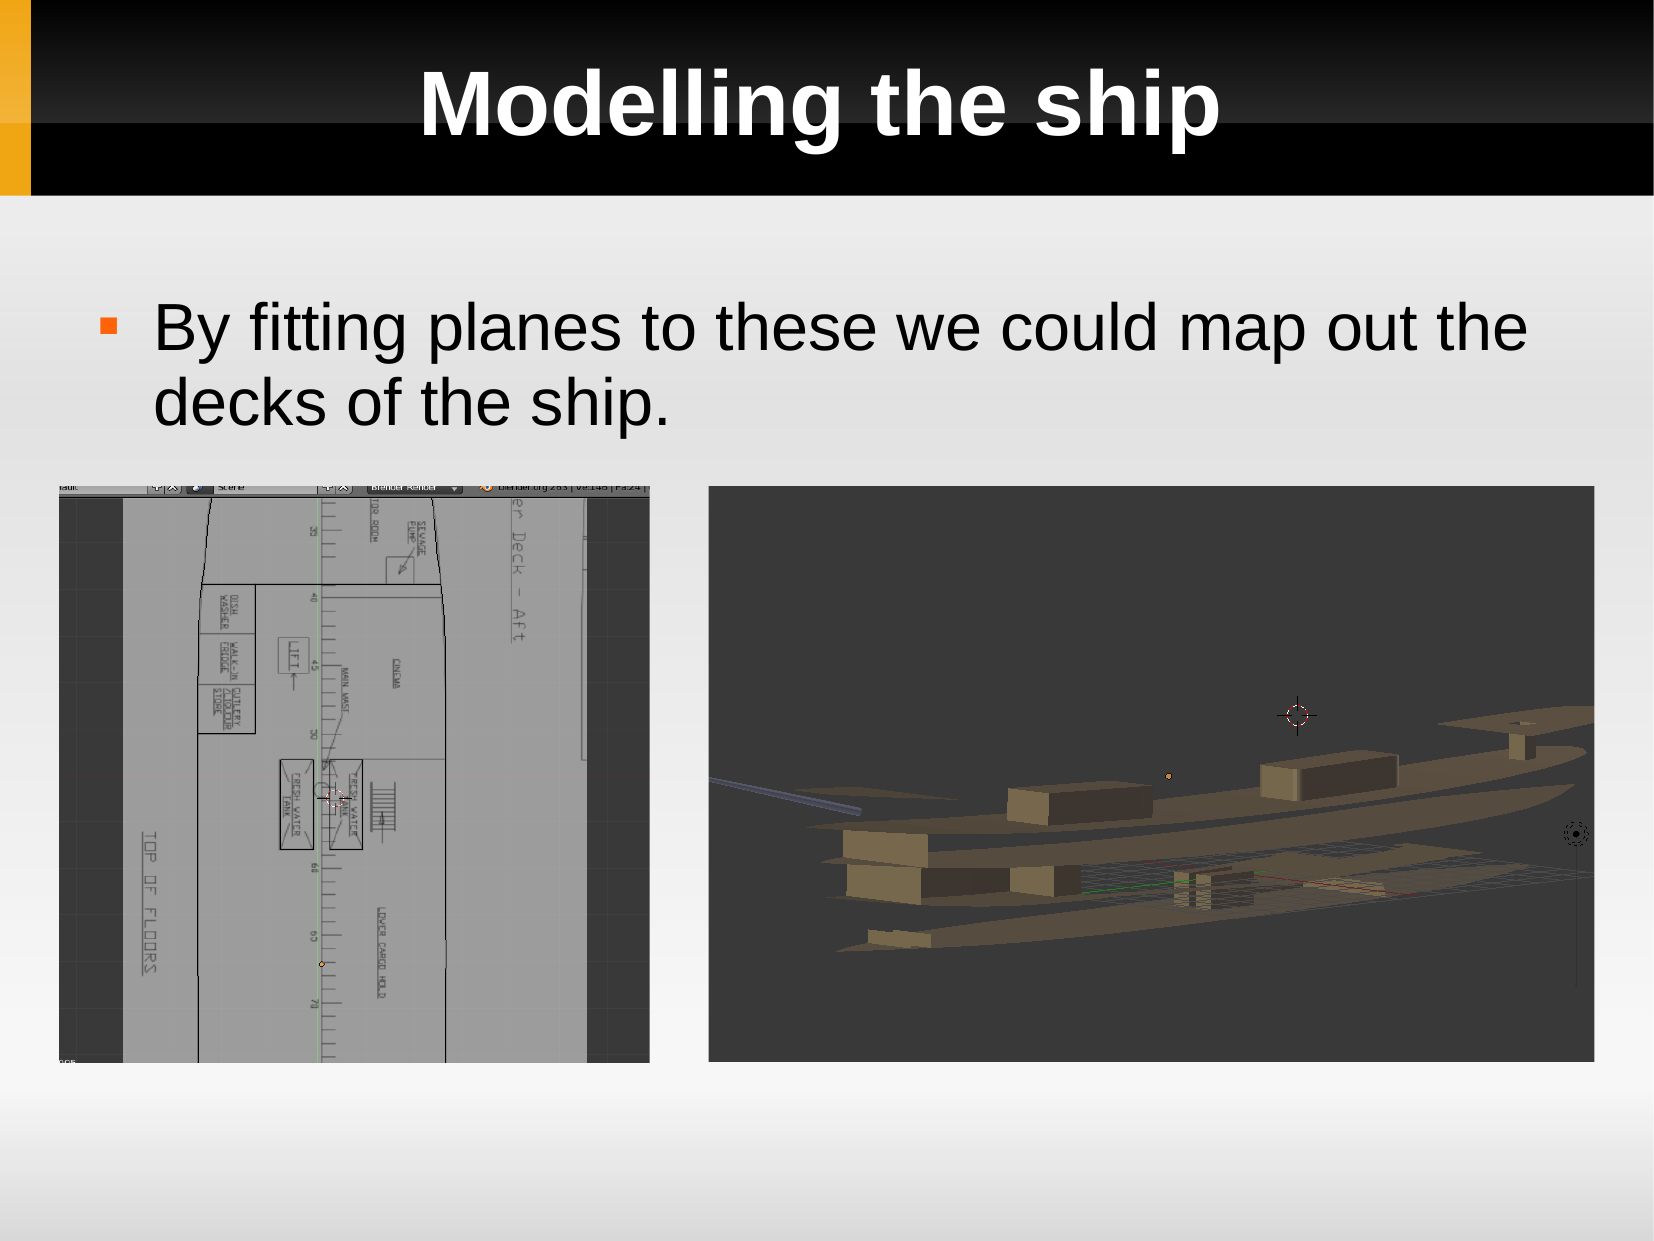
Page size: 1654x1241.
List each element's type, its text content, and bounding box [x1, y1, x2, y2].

title Modelling the ship [76, 0, 1565, 208]
list By fitting planes to these we could map out the decks of the ship. [82, 290, 1571, 1109]
picture [0, 0, 1654, 1241]
